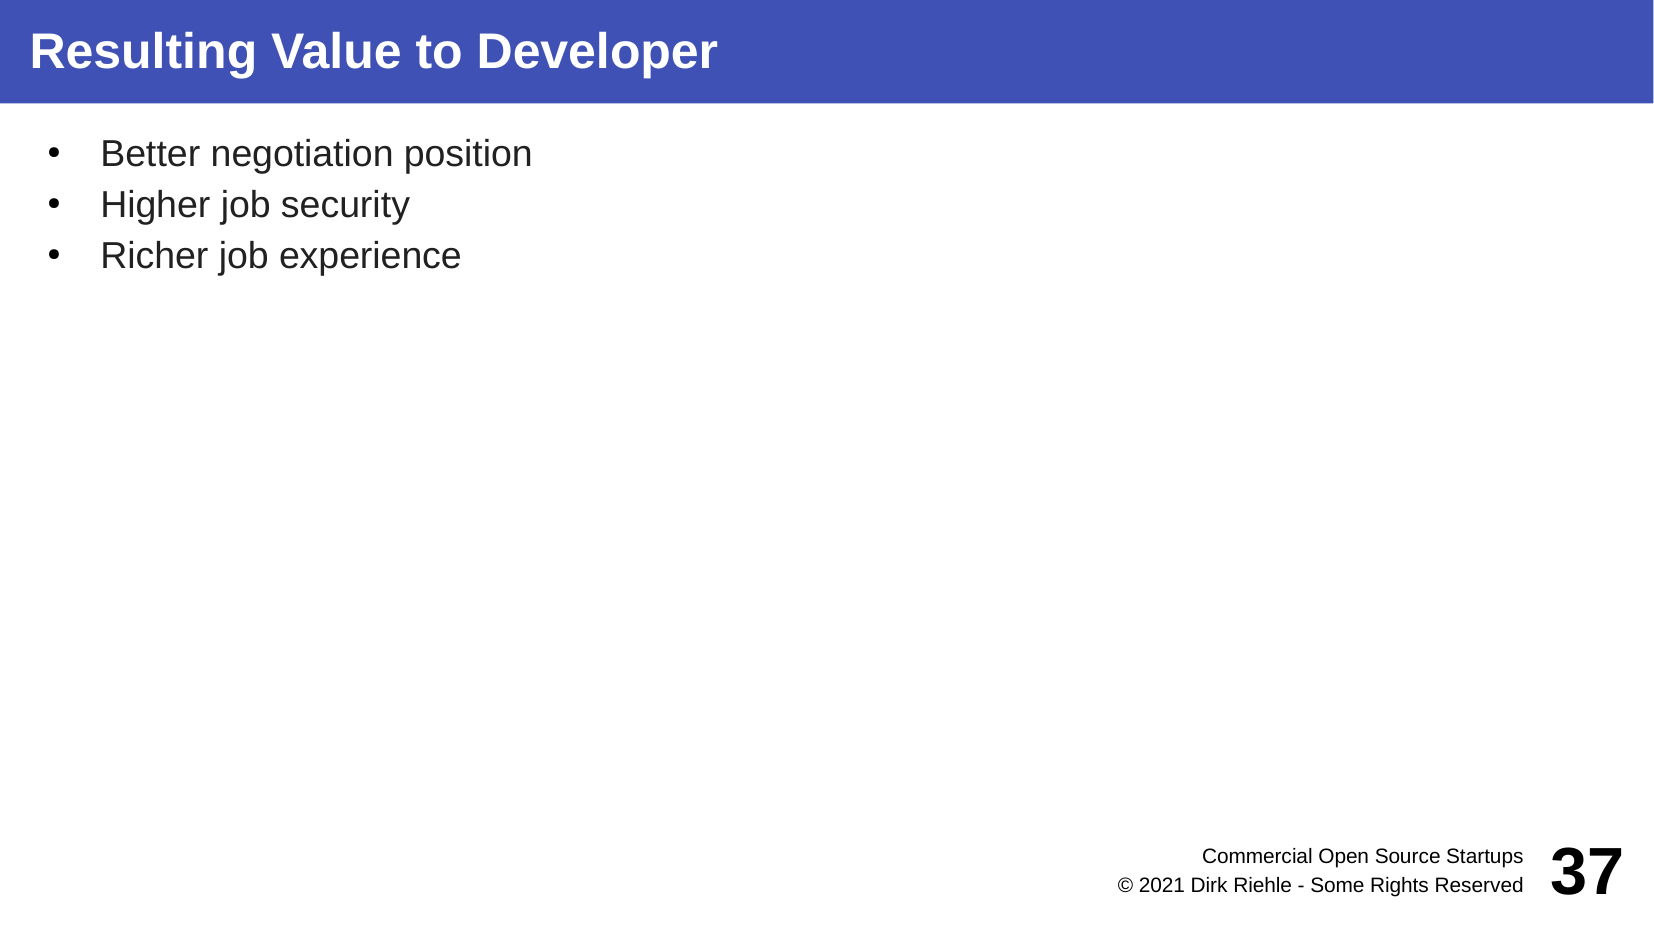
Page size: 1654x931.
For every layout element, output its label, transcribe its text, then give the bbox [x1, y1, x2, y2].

list Better negotiation position Higher job security Richer job experience [29, 132, 1625, 813]
title Resulting Value to Developer [0, 0, 1654, 104]
